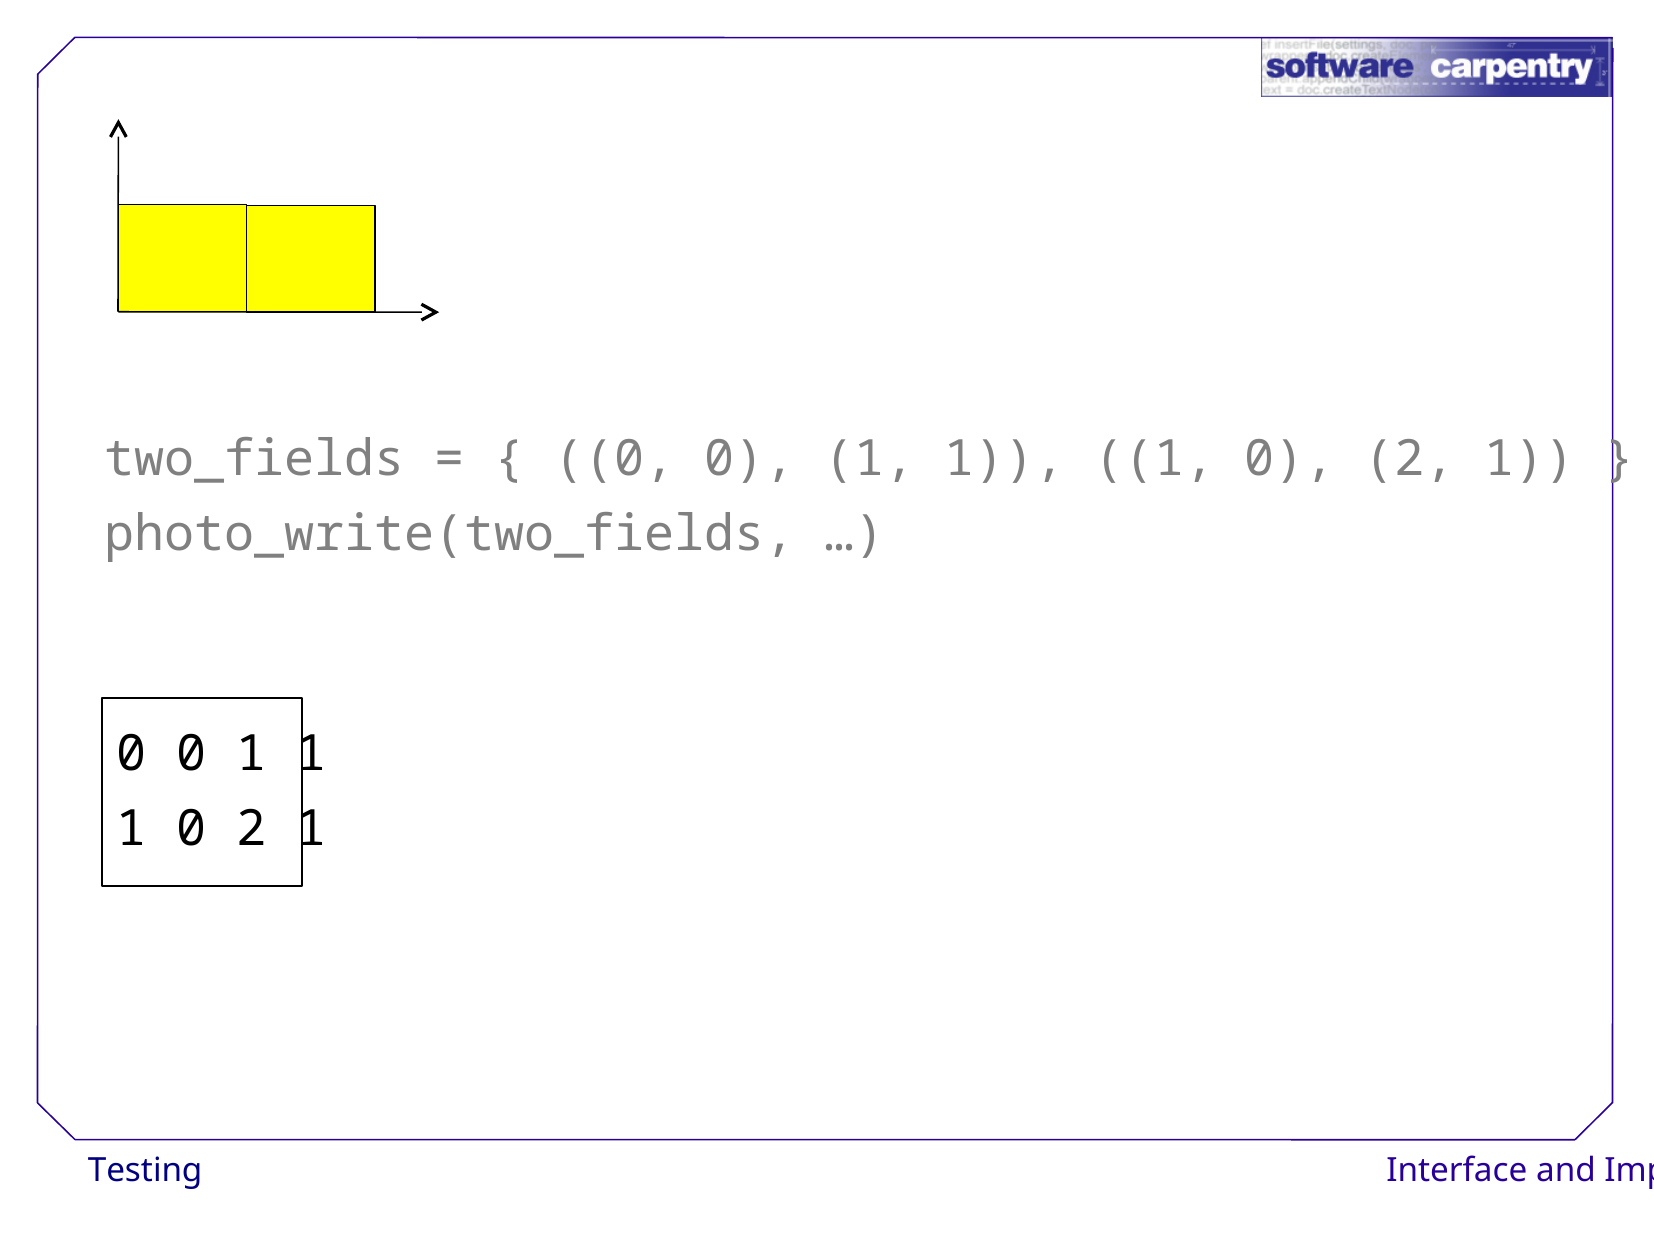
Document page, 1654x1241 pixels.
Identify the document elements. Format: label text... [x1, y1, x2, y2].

picture [1261, 39, 1613, 97]
text_box two_fields = { ((0, 0), (1, 1)), ((1, 0), (2, 1)) } photo_write(two_fields, …) [89, 403, 1442, 602]
text_box [119, 204, 376, 313]
text_box 0 0 1 1 1 0 2 1 [101, 698, 302, 886]
